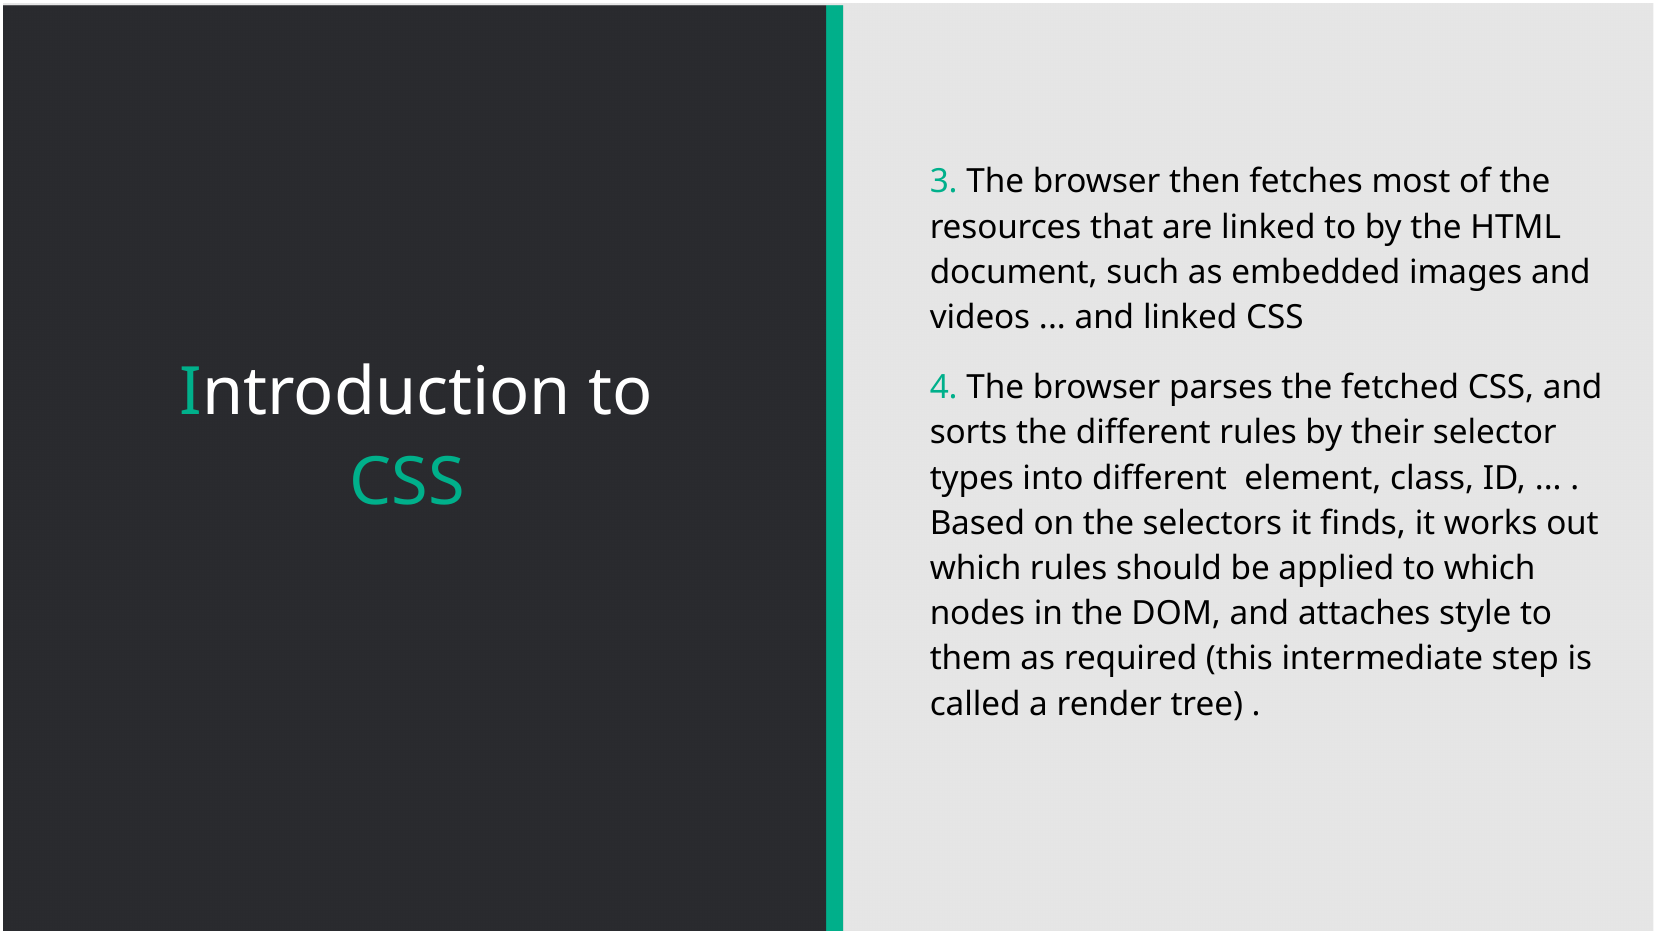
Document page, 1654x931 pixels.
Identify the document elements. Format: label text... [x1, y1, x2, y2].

picture [3, 3, 1654, 931]
text_box 3. The browser then fetches most of the resources that are linked to by the HTML document, such as embedded images and videos ... and linked CSS 4. The browser parses the fetched CSS, and sorts the different rules by their selector types into different element, class, ID, ... . Based on the selectors it finds, it works out which rules should be applied to which nodes in the DOM, and attaches style to them as required (this intermediate step is called a render tree) . [915, 150, 1621, 852]
text_box Introduction to CSS [165, 335, 676, 526]
